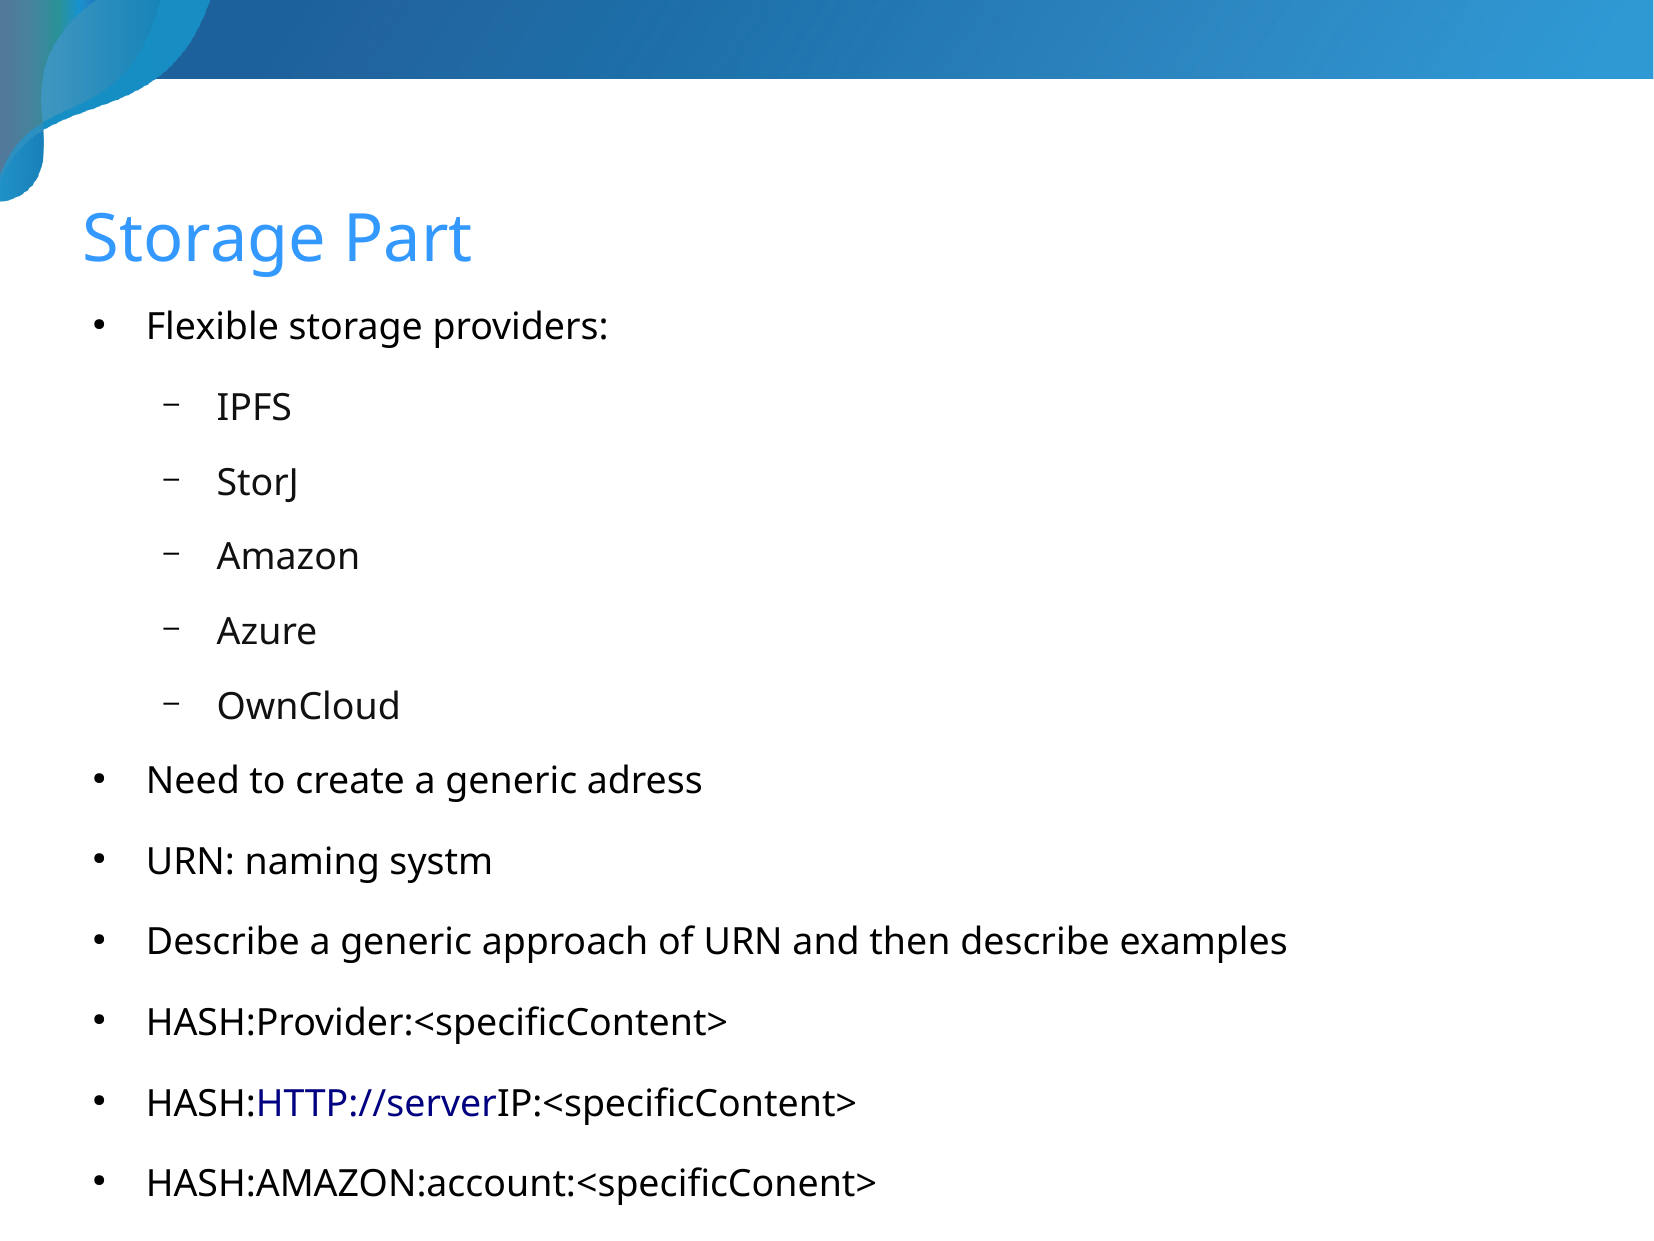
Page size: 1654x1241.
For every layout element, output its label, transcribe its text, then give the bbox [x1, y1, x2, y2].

list Flexible storage providers: IPFS StorJ Amazon Azure OwnCloud Need to create a generic adress URN: naming systm Describe a generic approach of URN and then describe examples HASH:Provider:<specificContent> HASH:HTTP://serverIP:<specificContent> HASH:AMAZON:account:<specificConent> Email ID? When sendinf a email a unique identifier is sent to the mail server [75, 300, 1564, 1241]
title Storage Part [82, 139, 1571, 332]
picture [0, 0, 1654, 1241]
